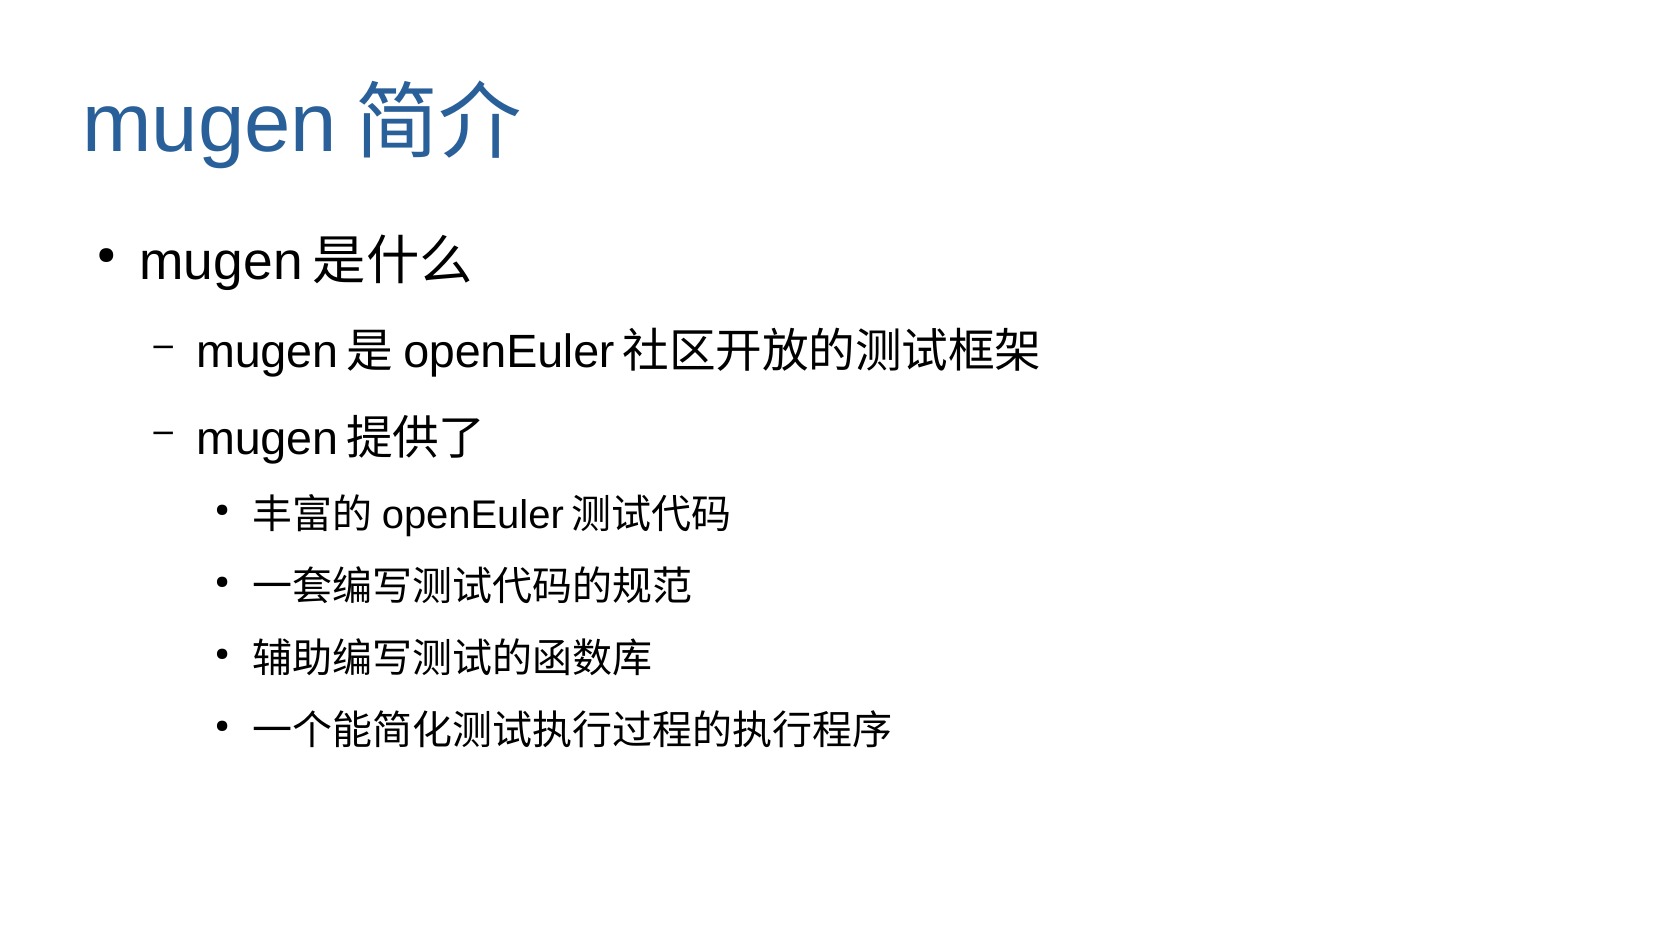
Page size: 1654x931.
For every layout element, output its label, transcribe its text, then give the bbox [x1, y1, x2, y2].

list mugen是什么 mugen是openEuler社区开放的测试框架 mugen提供了 丰富的openEuler测试代码 一套编写测试代码的规范 辅助编写测试的函数库 一个能简化测试执行过程的执行程序 [82, 217, 1571, 758]
title mugen简介 [82, 37, 1571, 193]
